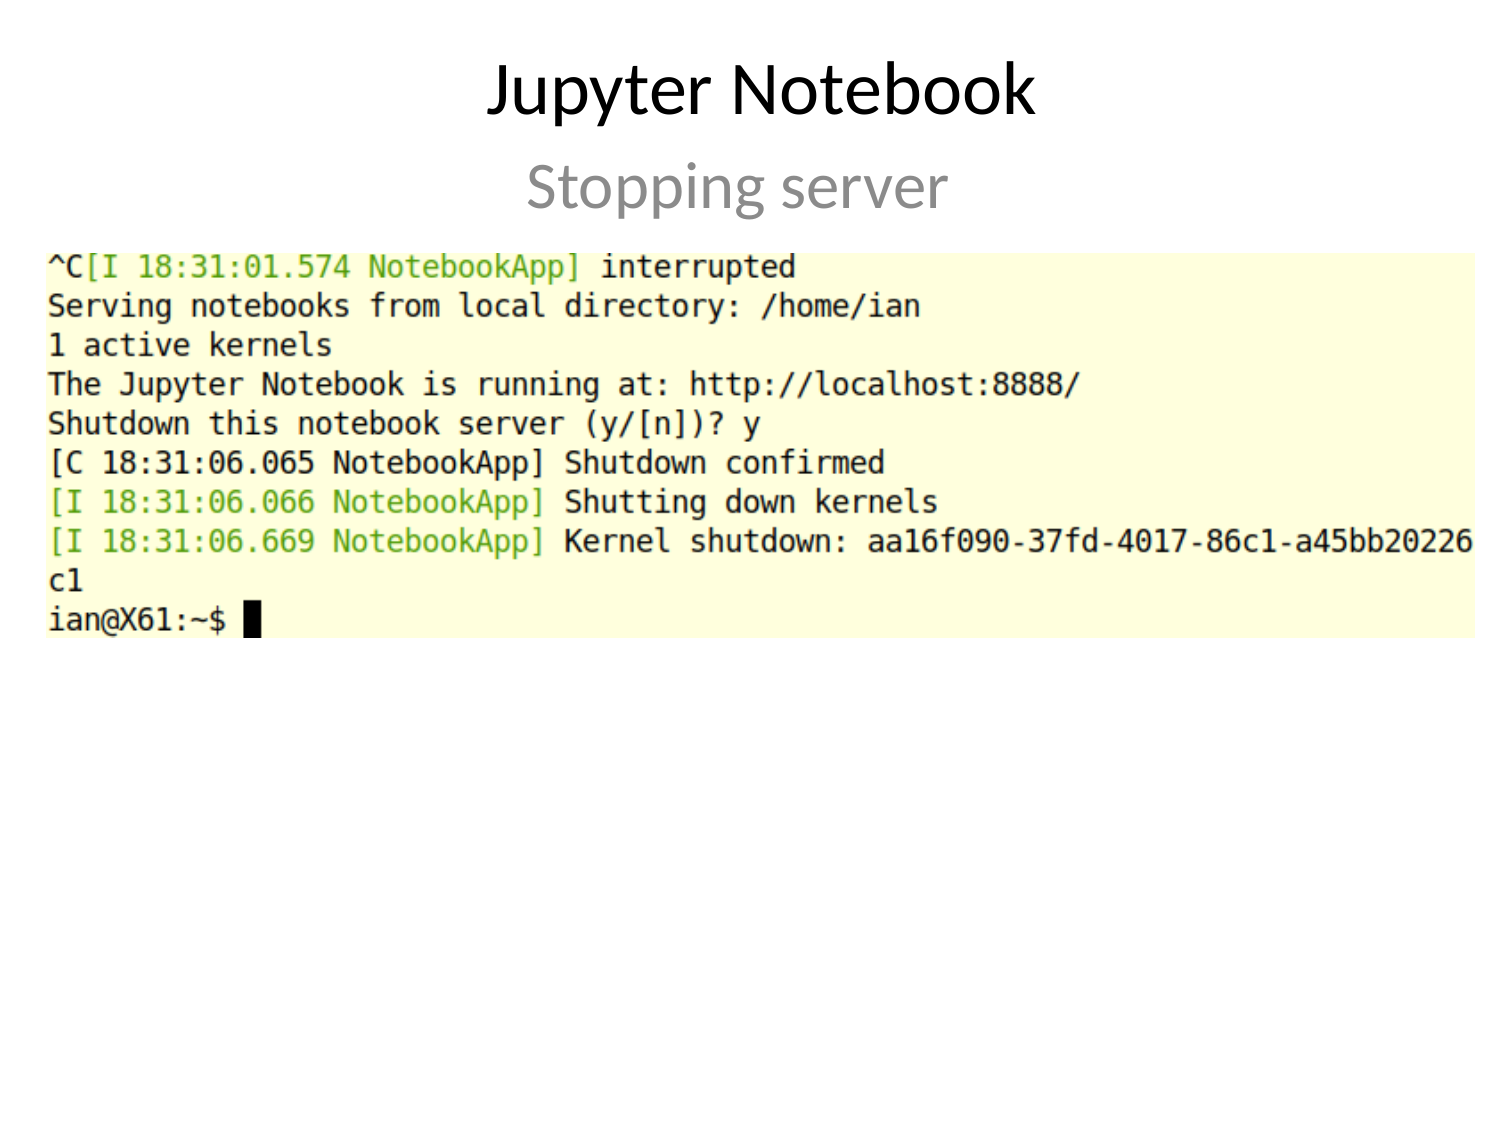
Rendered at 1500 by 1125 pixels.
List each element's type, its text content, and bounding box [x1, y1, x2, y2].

text_box Stopping server [41, 134, 1436, 232]
title Jupyter Notebook [123, 30, 1399, 134]
picture [46, 253, 1475, 638]
